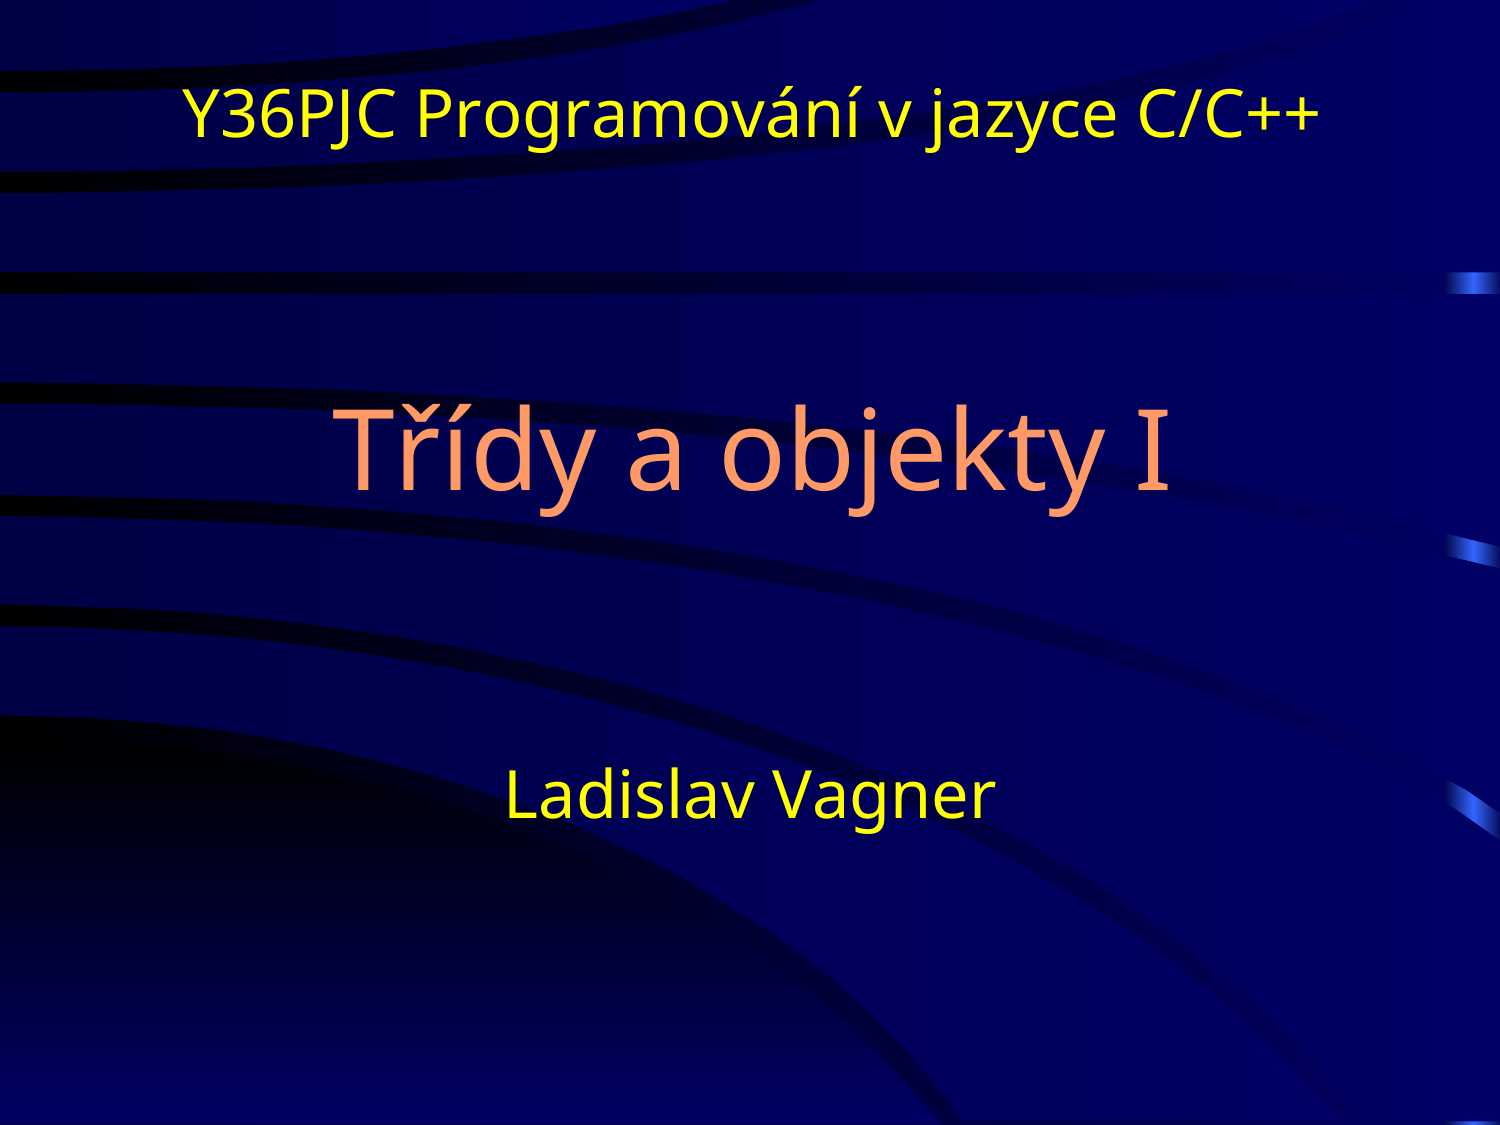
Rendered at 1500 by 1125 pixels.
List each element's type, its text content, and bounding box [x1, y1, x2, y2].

text_box Ladislav Vagner [440, 739, 1061, 846]
text_box Třídy a objekty I [59, 362, 1447, 532]
text_box Y36PJC Programování v jazyce C/C++ [59, 59, 1447, 166]
